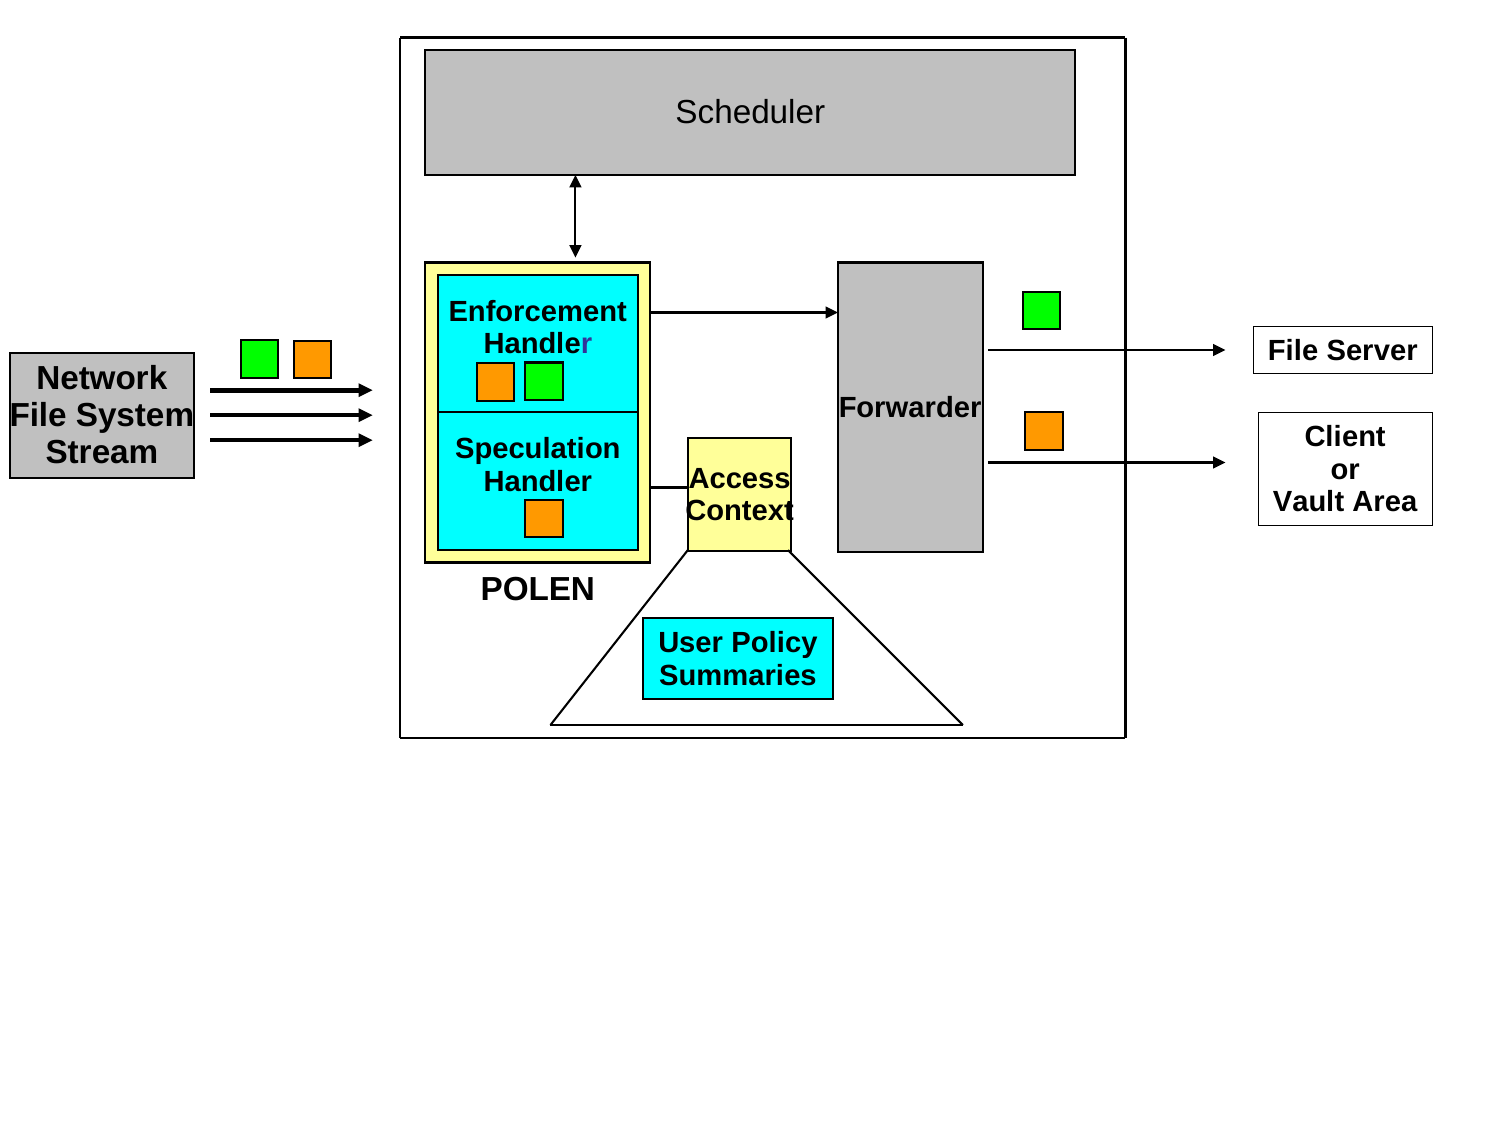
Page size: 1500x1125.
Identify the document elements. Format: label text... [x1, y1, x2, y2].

text_box Scheduler [425, 49, 1076, 175]
text_box Forwarder [837, 262, 983, 552]
text_box [1022, 291, 1061, 330]
text_box [240, 340, 279, 378]
text_box [293, 340, 332, 379]
text_box Speculation Handler [437, 412, 638, 550]
text_box File Server [1253, 326, 1433, 374]
text_box [425, 262, 651, 563]
text_box Client or Vault Area [1258, 412, 1433, 526]
text_box POLEN [465, 562, 611, 616]
text_box Access Context [687, 437, 792, 552]
text_box User Policy Summaries [643, 618, 833, 700]
text_box Network File System Stream [9, 352, 194, 478]
text_box Enforcement Handler [437, 275, 638, 412]
text_box [1025, 412, 1063, 450]
